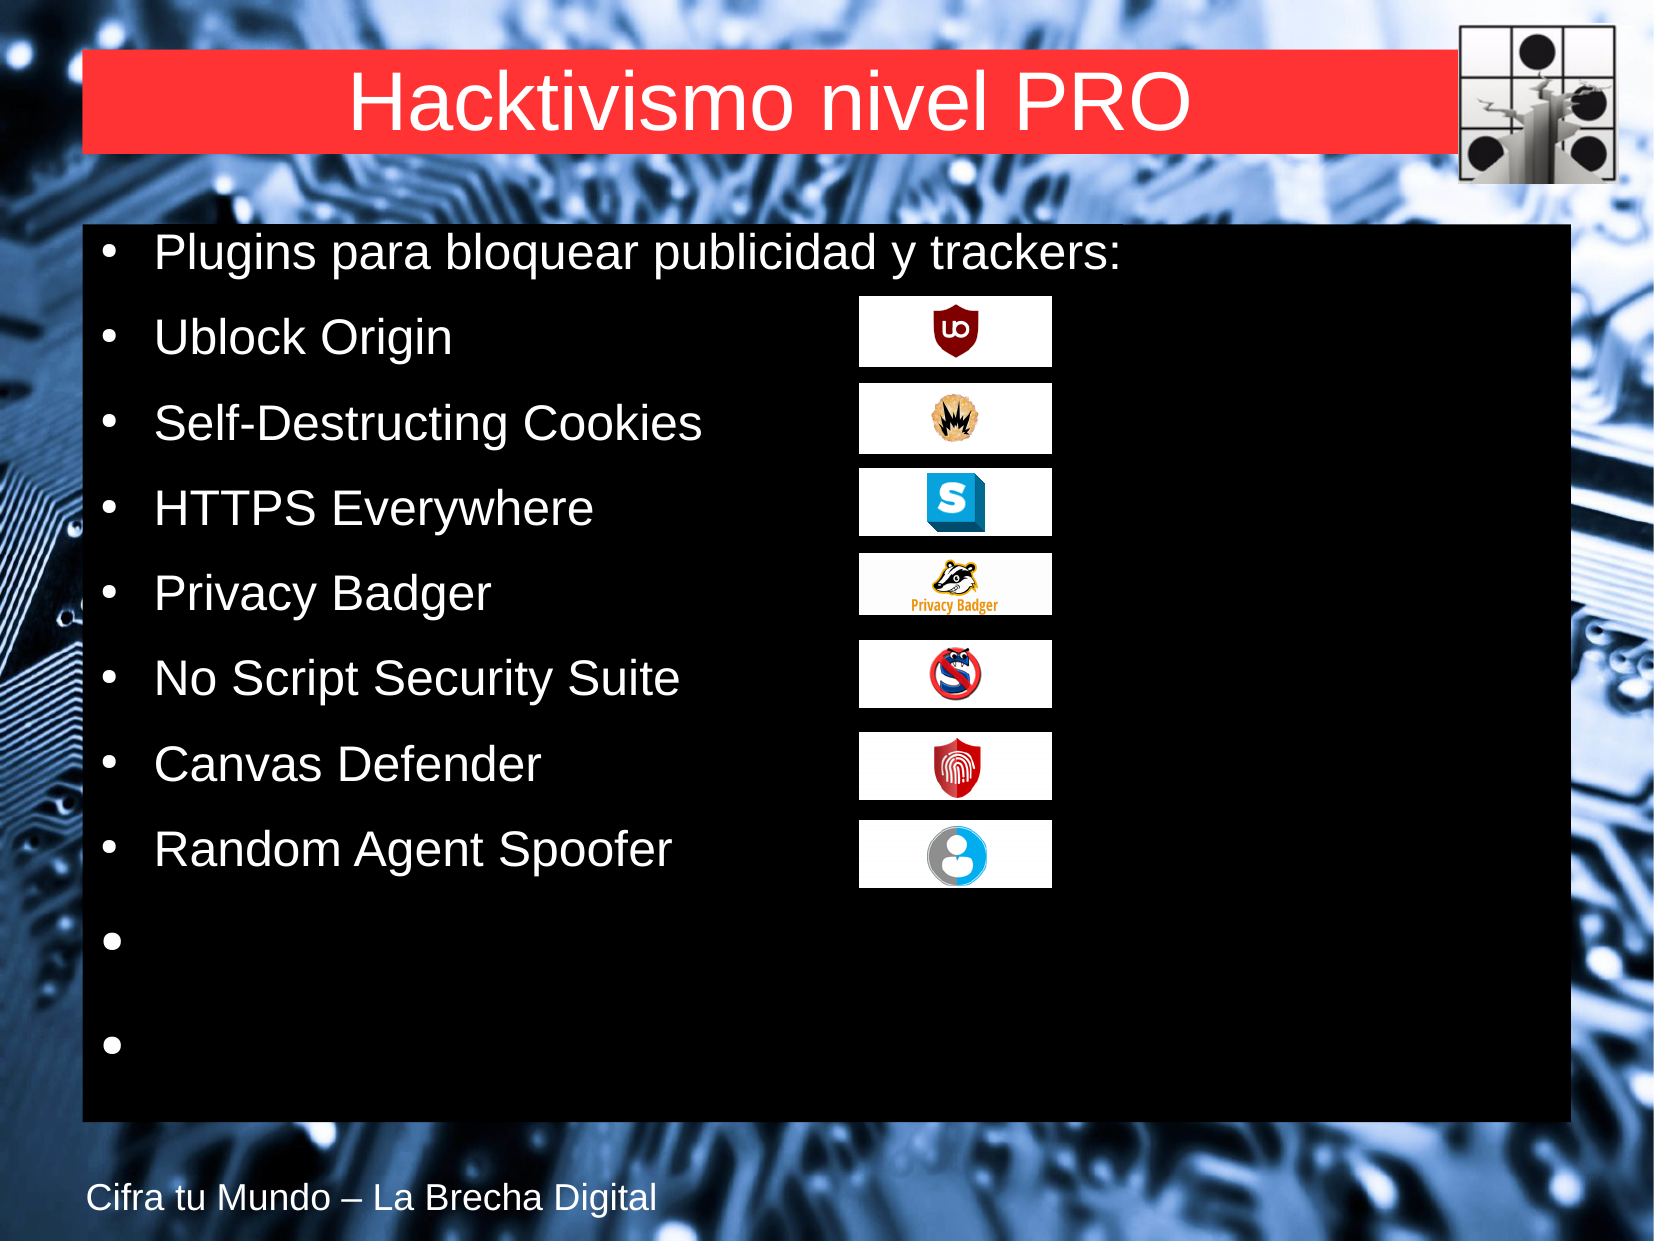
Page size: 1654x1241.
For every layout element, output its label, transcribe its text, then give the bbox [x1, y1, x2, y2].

picture [0, 0, 1654, 1241]
title Hacktivismo nivel PRO [82, 49, 1458, 154]
text_box Cifra tu Mundo – La Brecha Digital [70, 1169, 1453, 1226]
list Plugins para bloquear publicidad y trackers: Ublock Origin Self-Destructing Cookies HTTPS Everywhere Privacy Badger No Script Security Suite Canvas Defender Random Agent Spoofer [82, 224, 1571, 1123]
